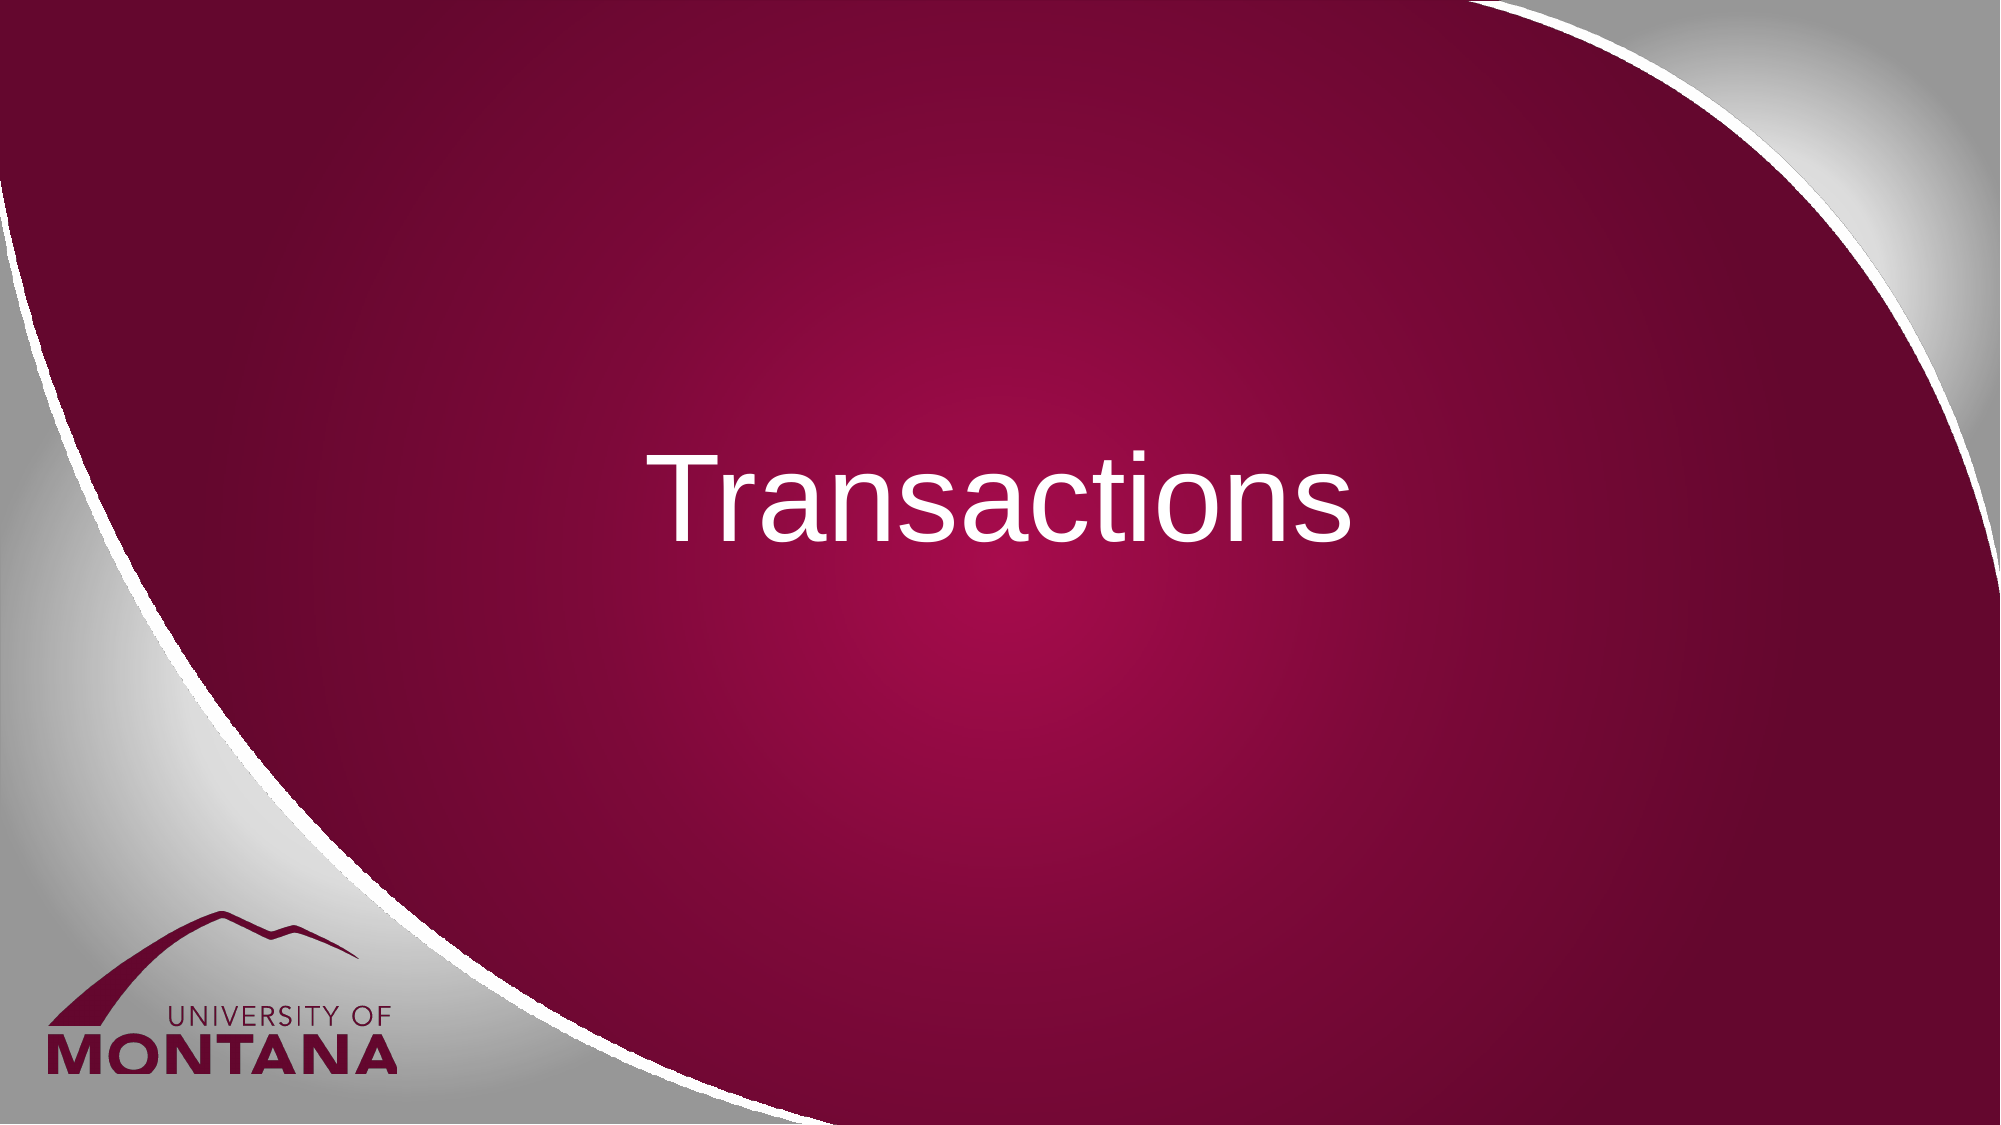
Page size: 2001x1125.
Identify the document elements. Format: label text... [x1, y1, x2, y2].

title Transactions [249, 184, 1750, 576]
picture [0, 0, 2000, 1125]
